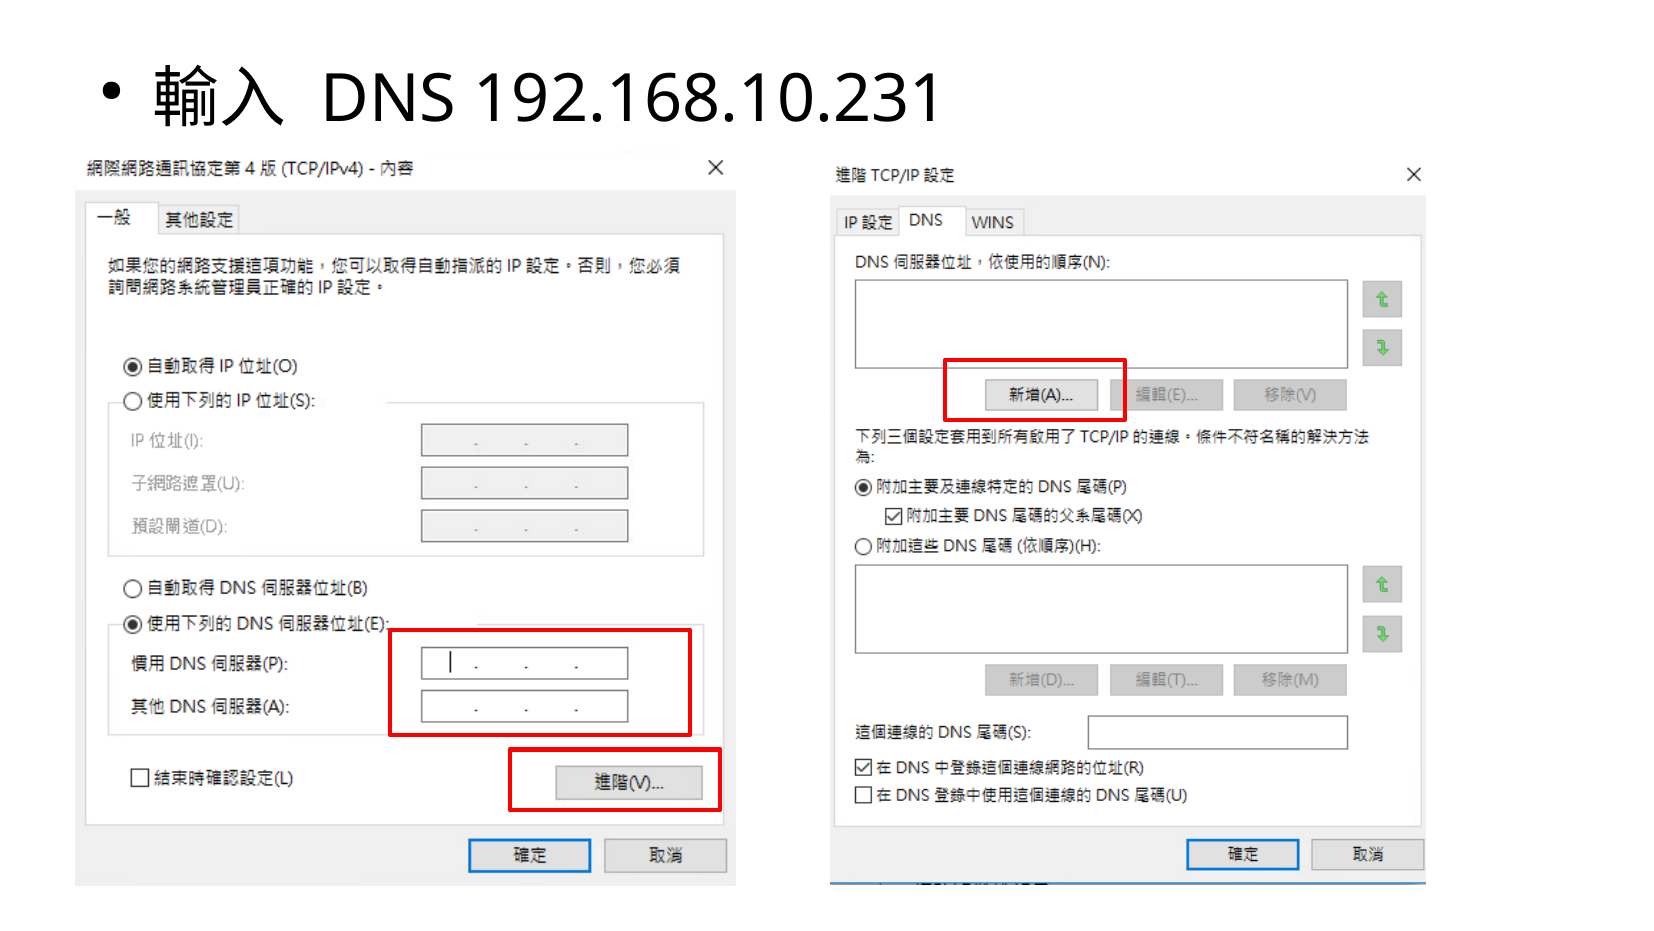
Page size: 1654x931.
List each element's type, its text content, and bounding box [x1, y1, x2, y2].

title 輸入 DNS 192.168.10.231 [81, 15, 1351, 171]
picture [75, 149, 736, 886]
picture [830, 164, 1426, 886]
